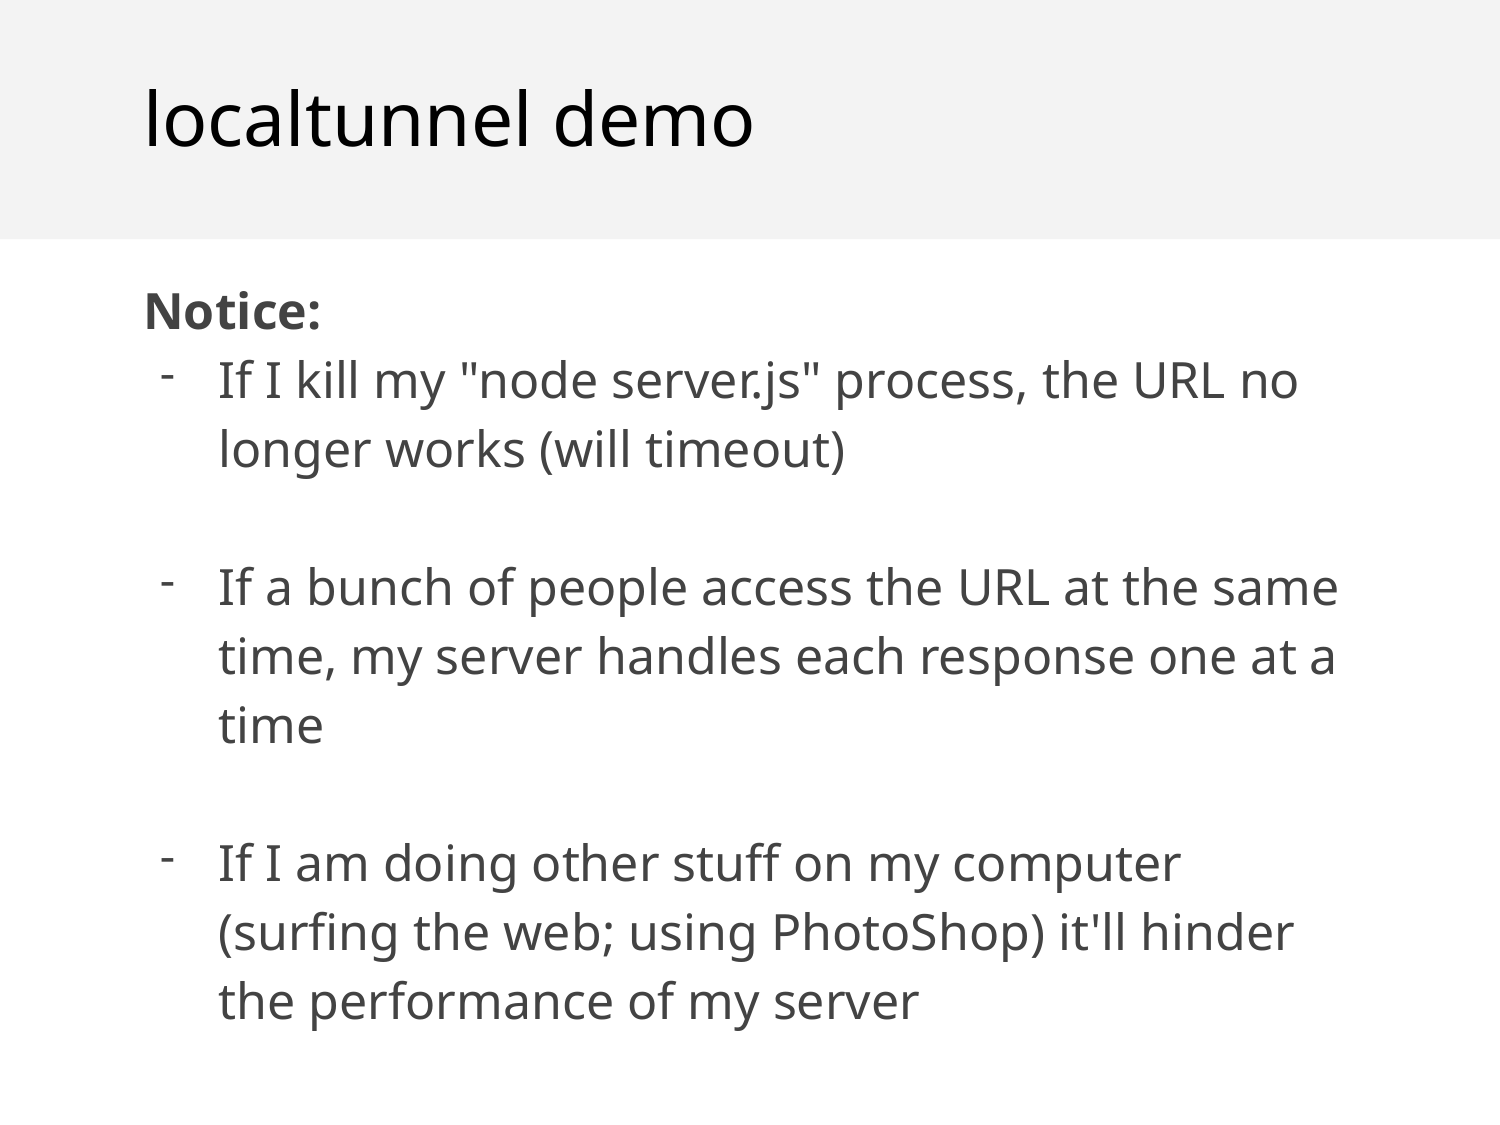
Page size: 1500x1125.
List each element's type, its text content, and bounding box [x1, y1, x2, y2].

title localtunnel demo [128, 56, 1372, 183]
list Notice: If I kill my "node server.js" process, the URL no longer works (will timeout) If a bunch of people access the URL at the same time, my server handles each response one at a time If I am doing other stuff on my computer (surfing the web; using PhotoShop) it'll hinder the performance of my server [128, 255, 1372, 1004]
